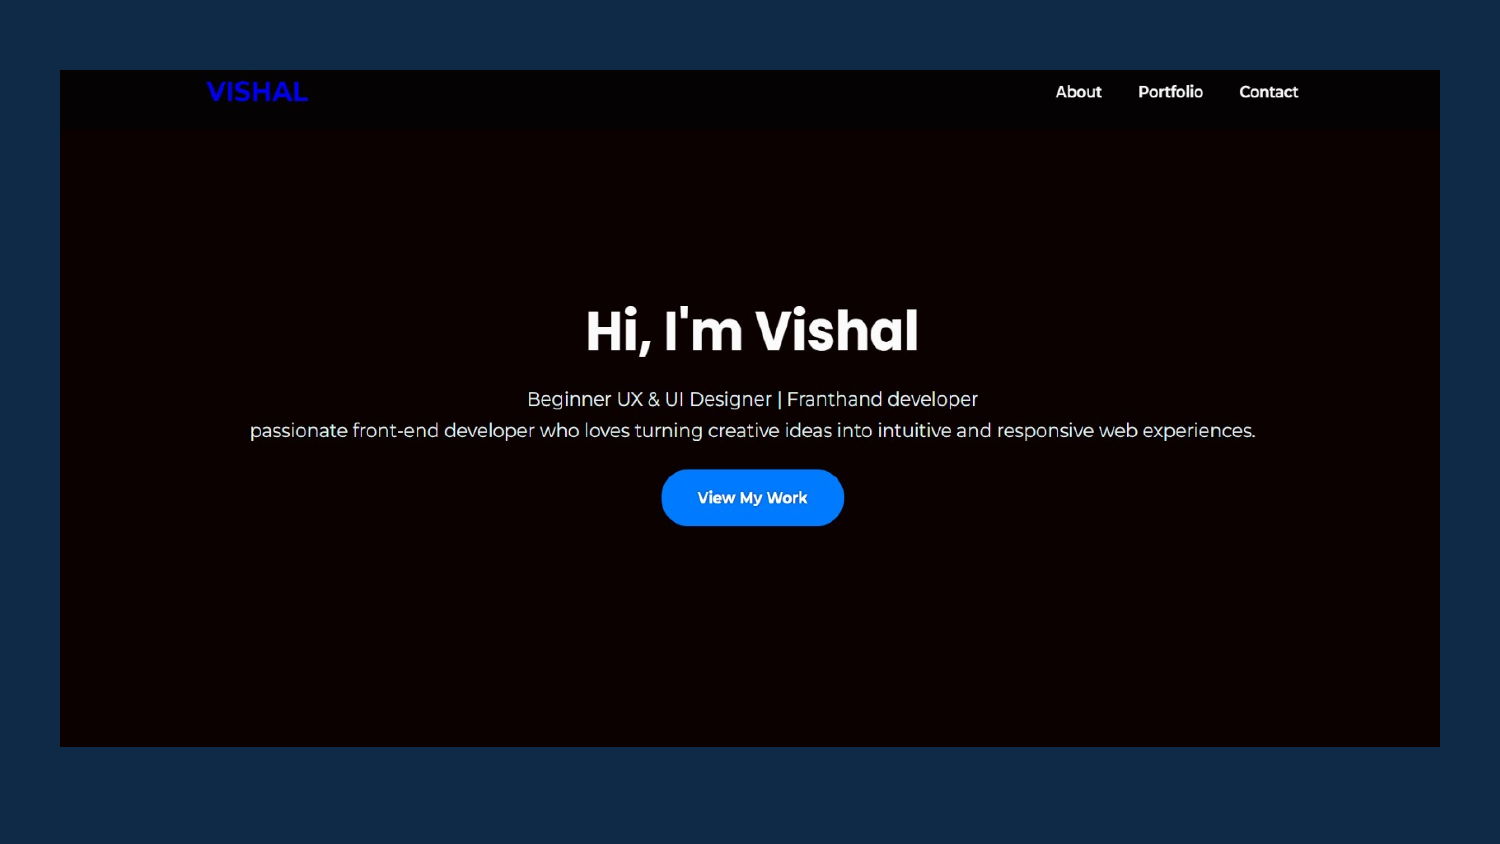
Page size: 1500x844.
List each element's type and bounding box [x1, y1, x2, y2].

picture [60, 70, 1440, 748]
